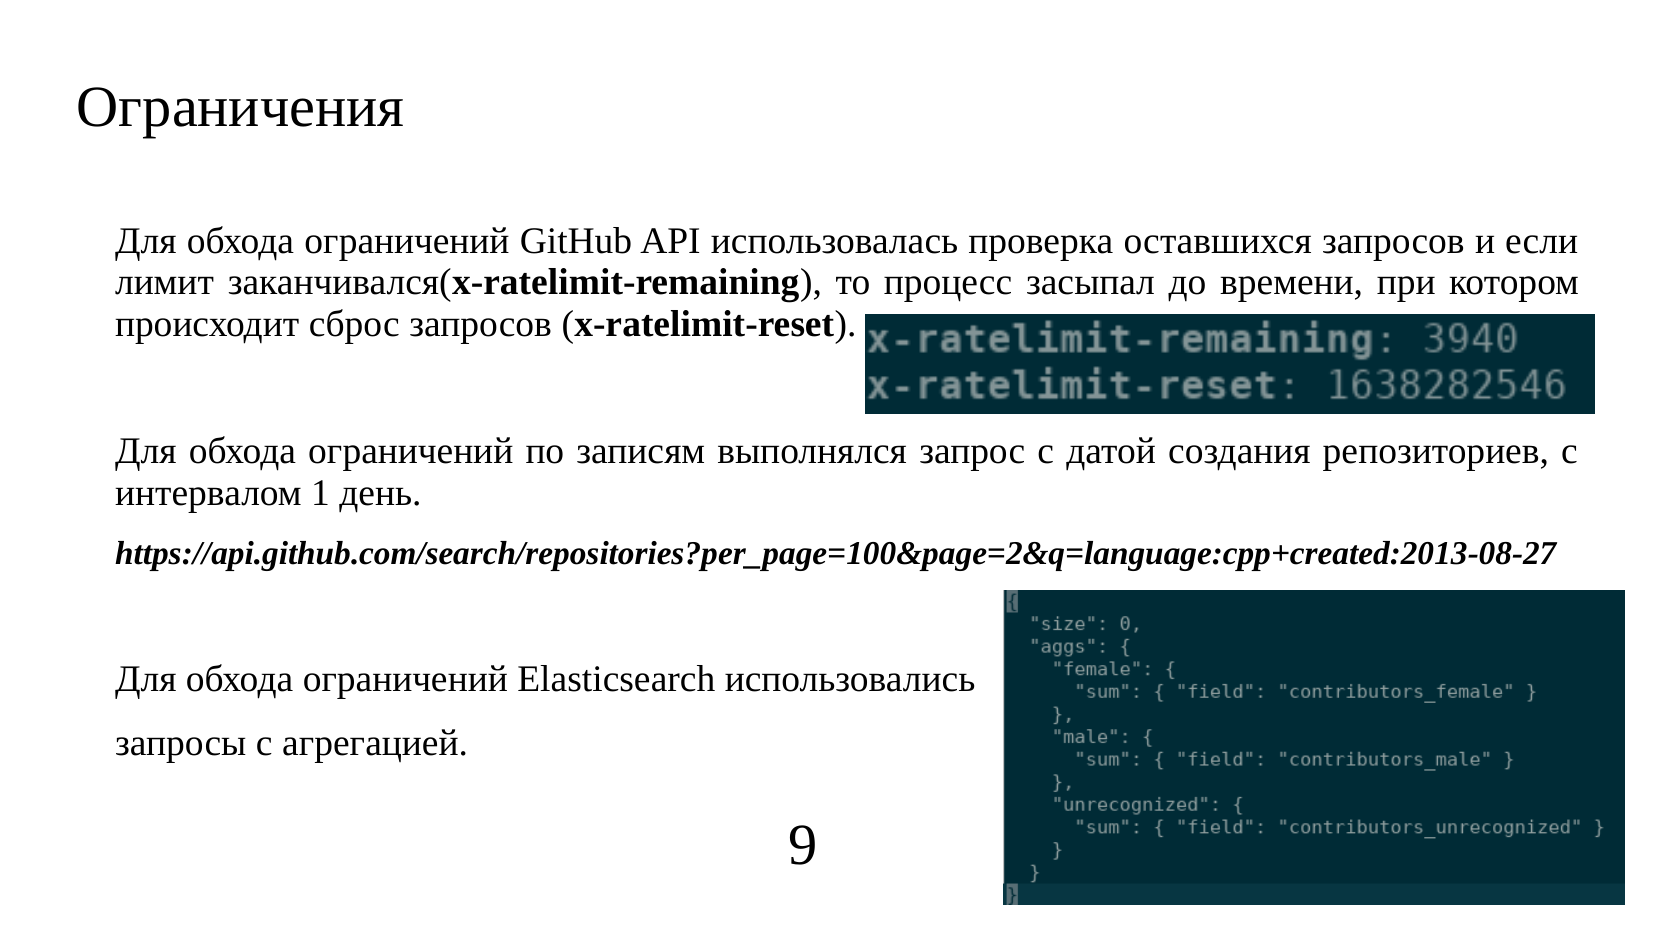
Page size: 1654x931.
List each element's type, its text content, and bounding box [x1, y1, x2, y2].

picture [1369, 824, 1377, 833]
picture [1032, 865, 1037, 882]
picture [1539, 824, 1547, 833]
picture [1234, 685, 1242, 697]
picture [1167, 801, 1174, 810]
picture [1291, 756, 1298, 765]
picture [1189, 684, 1196, 697]
picture [1313, 756, 1321, 765]
picture [1088, 688, 1095, 697]
picture [1145, 730, 1149, 746]
picture [1415, 688, 1422, 697]
picture [1516, 824, 1524, 833]
picture [1234, 752, 1242, 765]
picture [1054, 707, 1059, 724]
picture [1337, 756, 1344, 765]
picture [1099, 801, 1107, 810]
picture [1369, 688, 1377, 697]
picture [1438, 684, 1445, 697]
picture [1349, 824, 1354, 833]
picture [1234, 820, 1242, 833]
picture [1459, 688, 1479, 697]
picture [1302, 688, 1310, 697]
picture [1223, 684, 1228, 697]
picture [1178, 801, 1186, 810]
picture [1076, 666, 1096, 675]
picture [1471, 756, 1479, 765]
picture [1065, 801, 1073, 810]
picture [1189, 798, 1197, 810]
picture [1099, 824, 1119, 833]
picture [1121, 801, 1129, 810]
picture [1099, 756, 1119, 765]
picture [1123, 639, 1128, 656]
picture [1448, 688, 1456, 697]
picture [1415, 756, 1422, 765]
picture [1236, 797, 1241, 814]
picture [1302, 756, 1310, 765]
picture [1144, 801, 1152, 810]
picture [1042, 620, 1050, 630]
picture [1054, 617, 1061, 630]
picture [1369, 756, 1377, 765]
picture [1291, 824, 1298, 833]
picture [1110, 801, 1118, 810]
picture [1056, 775, 1061, 791]
picture [1358, 752, 1367, 765]
picture [1099, 688, 1119, 697]
picture [1211, 688, 1219, 697]
picture [1405, 688, 1412, 697]
title <number> [59, 886, 1548, 923]
picture [1505, 824, 1513, 837]
picture [1437, 824, 1445, 833]
picture [1223, 752, 1228, 765]
picture [1358, 820, 1366, 833]
picture [1460, 752, 1465, 765]
picture [1313, 688, 1321, 697]
picture [1121, 617, 1129, 630]
picture [1482, 824, 1490, 833]
picture [1337, 688, 1344, 697]
picture [1392, 756, 1400, 765]
picture [1053, 643, 1061, 656]
picture [1325, 686, 1332, 697]
picture [1112, 662, 1117, 675]
picture [1436, 756, 1456, 765]
picture [1348, 685, 1352, 697]
picture [1302, 824, 1310, 833]
picture [1064, 733, 1084, 743]
picture [1358, 685, 1366, 697]
picture [1494, 824, 1502, 833]
picture [1202, 685, 1206, 697]
picture [1089, 801, 1096, 810]
picture [1415, 824, 1422, 833]
picture [1291, 688, 1298, 697]
picture [1099, 733, 1107, 743]
picture [1121, 666, 1129, 675]
picture [1392, 824, 1400, 833]
picture [1065, 643, 1073, 656]
picture [1550, 824, 1558, 833]
title Ограничения [76, 29, 1565, 185]
picture [1211, 756, 1219, 765]
picture [1065, 620, 1072, 630]
picture [1530, 820, 1534, 833]
picture [1157, 752, 1162, 769]
picture [1471, 824, 1479, 833]
picture [1042, 643, 1050, 652]
picture [1596, 820, 1602, 837]
picture [1167, 662, 1173, 679]
picture [1157, 684, 1162, 701]
picture [1381, 686, 1388, 697]
picture [1405, 824, 1412, 833]
picture [1449, 824, 1456, 833]
picture [1211, 824, 1219, 833]
picture [1392, 688, 1400, 697]
picture [1003, 590, 1625, 905]
picture [1099, 666, 1107, 675]
picture [1076, 643, 1084, 652]
picture [1076, 620, 1084, 630]
picture [1313, 824, 1321, 833]
picture [1088, 824, 1095, 833]
picture [1461, 824, 1468, 833]
picture [1494, 688, 1502, 697]
picture [1007, 590, 1017, 612]
picture [1483, 684, 1487, 697]
picture [1157, 820, 1162, 837]
picture [1191, 752, 1196, 765]
picture [1405, 756, 1412, 765]
picture [1076, 801, 1084, 810]
picture [1056, 843, 1060, 859]
text_box Для обхода ограничений GitHub API использовалась проверка оставшихся запросов и если лимит заканчивался(x-ratelimit-remaining), то процесс засыпал до времени, при котором происходит сброс запросов (x-ratelimit-reset). Для обхода ограничений по записям выполнялся запрос с датой создания репозиториев, c интервалом 1 день. https://api.github.com/search/repositories?per_page=100&page=2&q=language:cpp+created:2013-08-27 Для обхода ограничений Elasticsearch использовались запросы с агрегацией. [29, 212, 1595, 886]
picture [1529, 684, 1533, 701]
picture [1506, 752, 1511, 769]
picture [1203, 820, 1207, 833]
picture [1337, 824, 1344, 833]
picture [1090, 730, 1094, 743]
picture [1132, 801, 1140, 814]
picture [1561, 820, 1569, 833]
